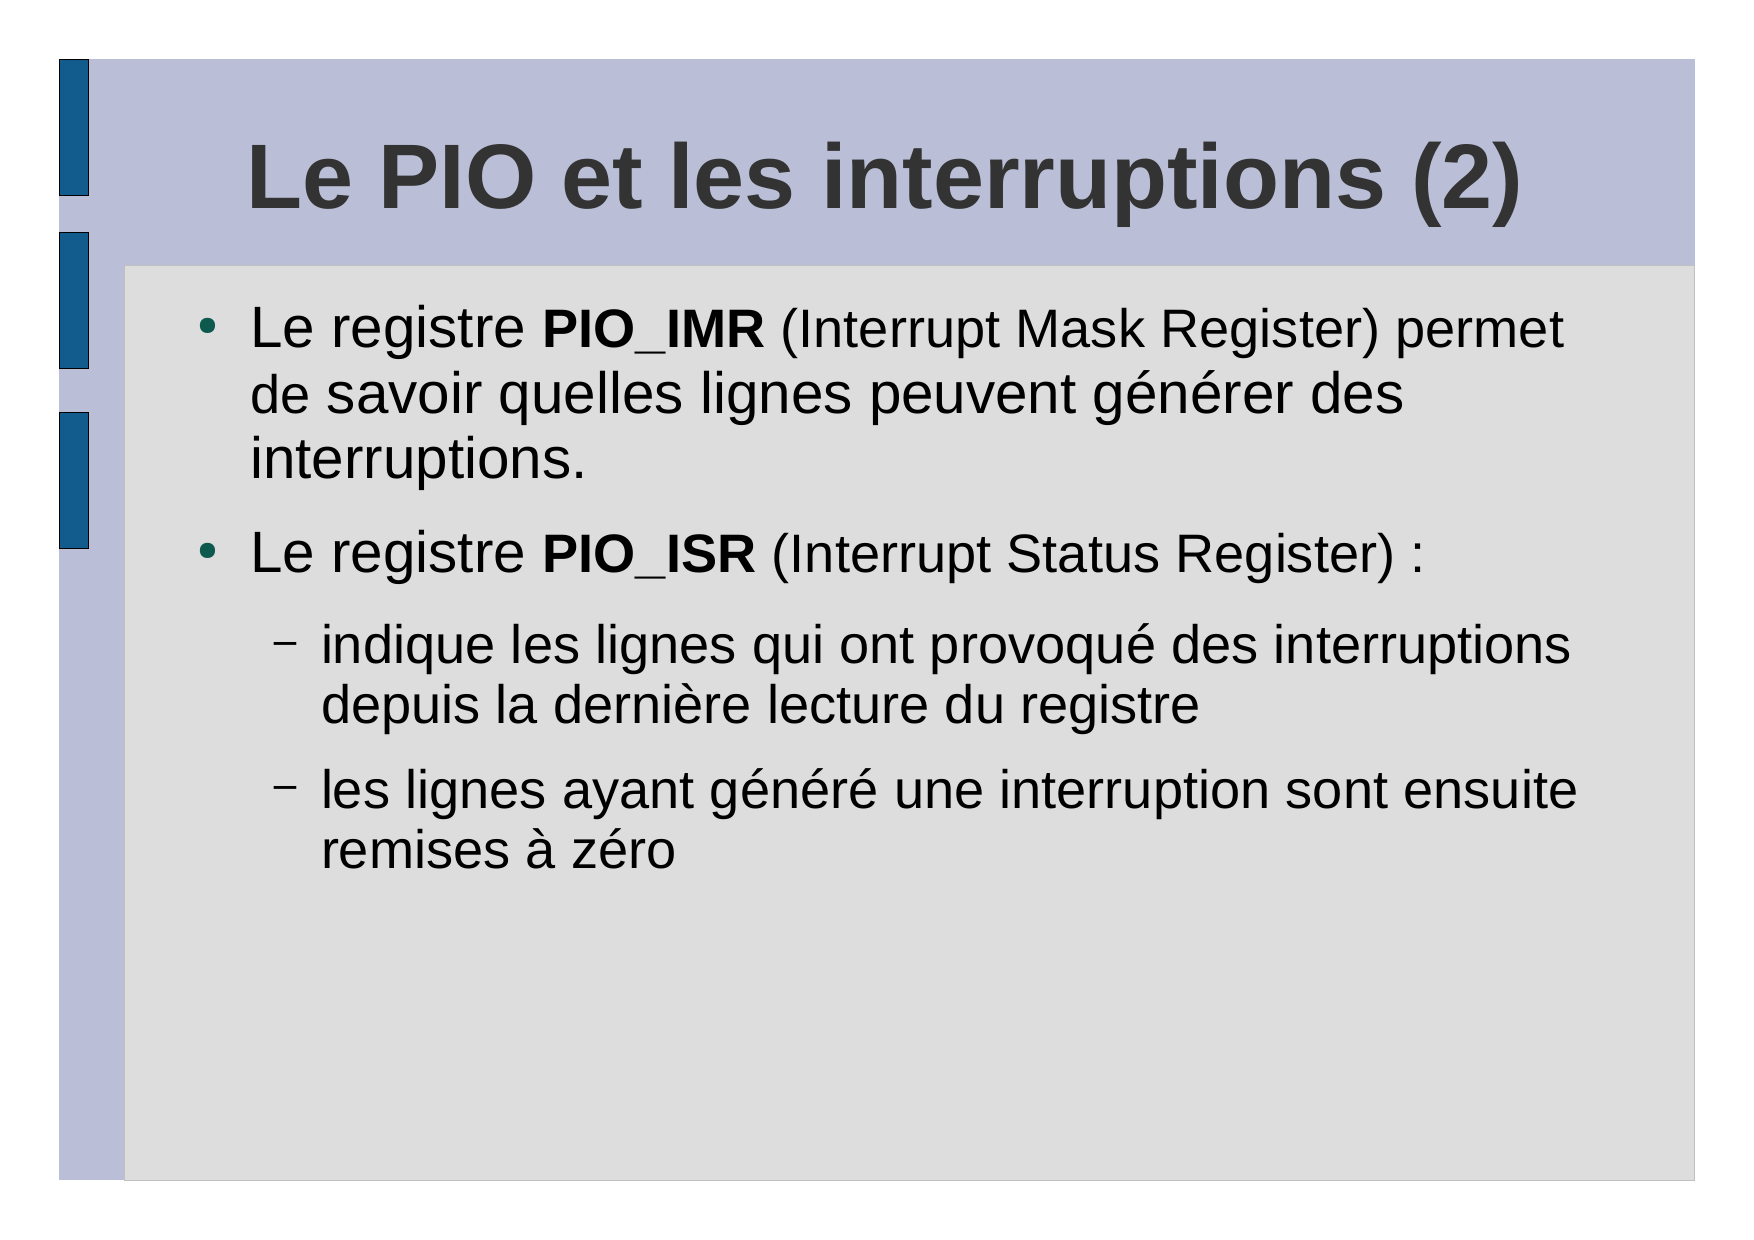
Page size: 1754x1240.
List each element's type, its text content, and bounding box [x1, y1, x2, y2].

title Le PIO et les interruptions (2) [118, 88, 1654, 266]
list Le registre PIO_IMR (Interrupt Mask Register) permet de savoir quelles lignes peuvent générer des interruptions. Le registre PIO_ISR (Interrupt Status Register) : indique les lignes qui ont provoqué des interruptions depuis la dernière lecture du registre les lignes ayant généré une interruption sont ensuite remises à zéro [179, 295, 1625, 1093]
